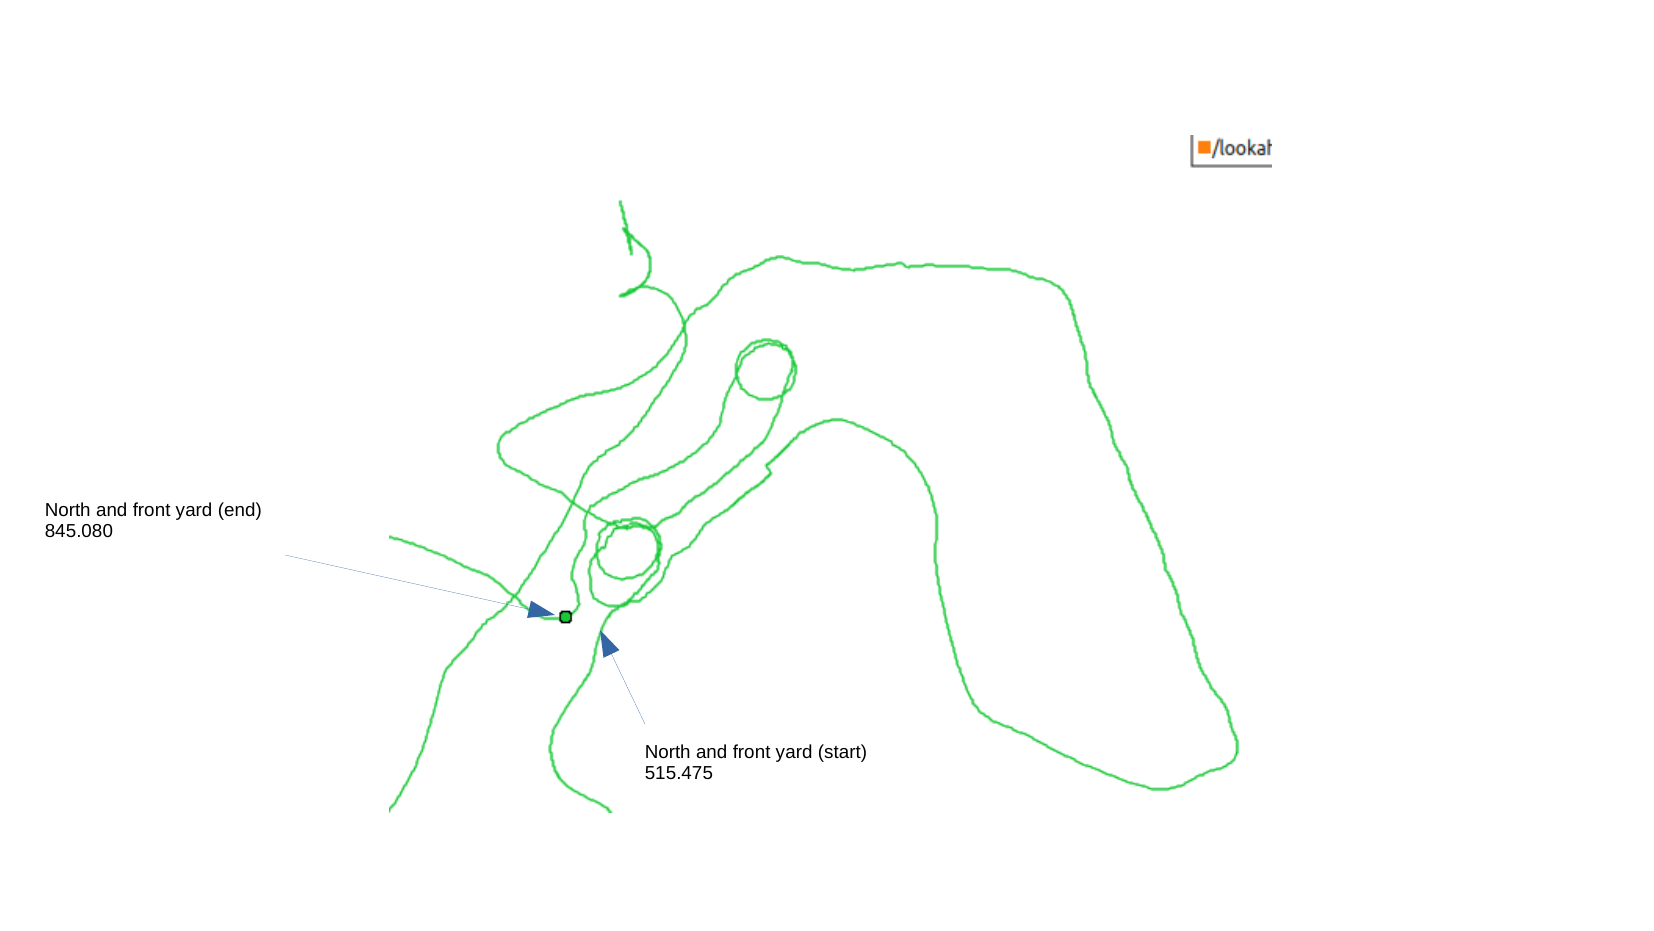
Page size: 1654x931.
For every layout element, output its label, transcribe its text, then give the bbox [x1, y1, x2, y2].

text_box North and front yard (start) 515.475 [630, 734, 916, 813]
text_box North and front yard (end) 845.080 [30, 492, 315, 571]
picture [389, 135, 1272, 813]
